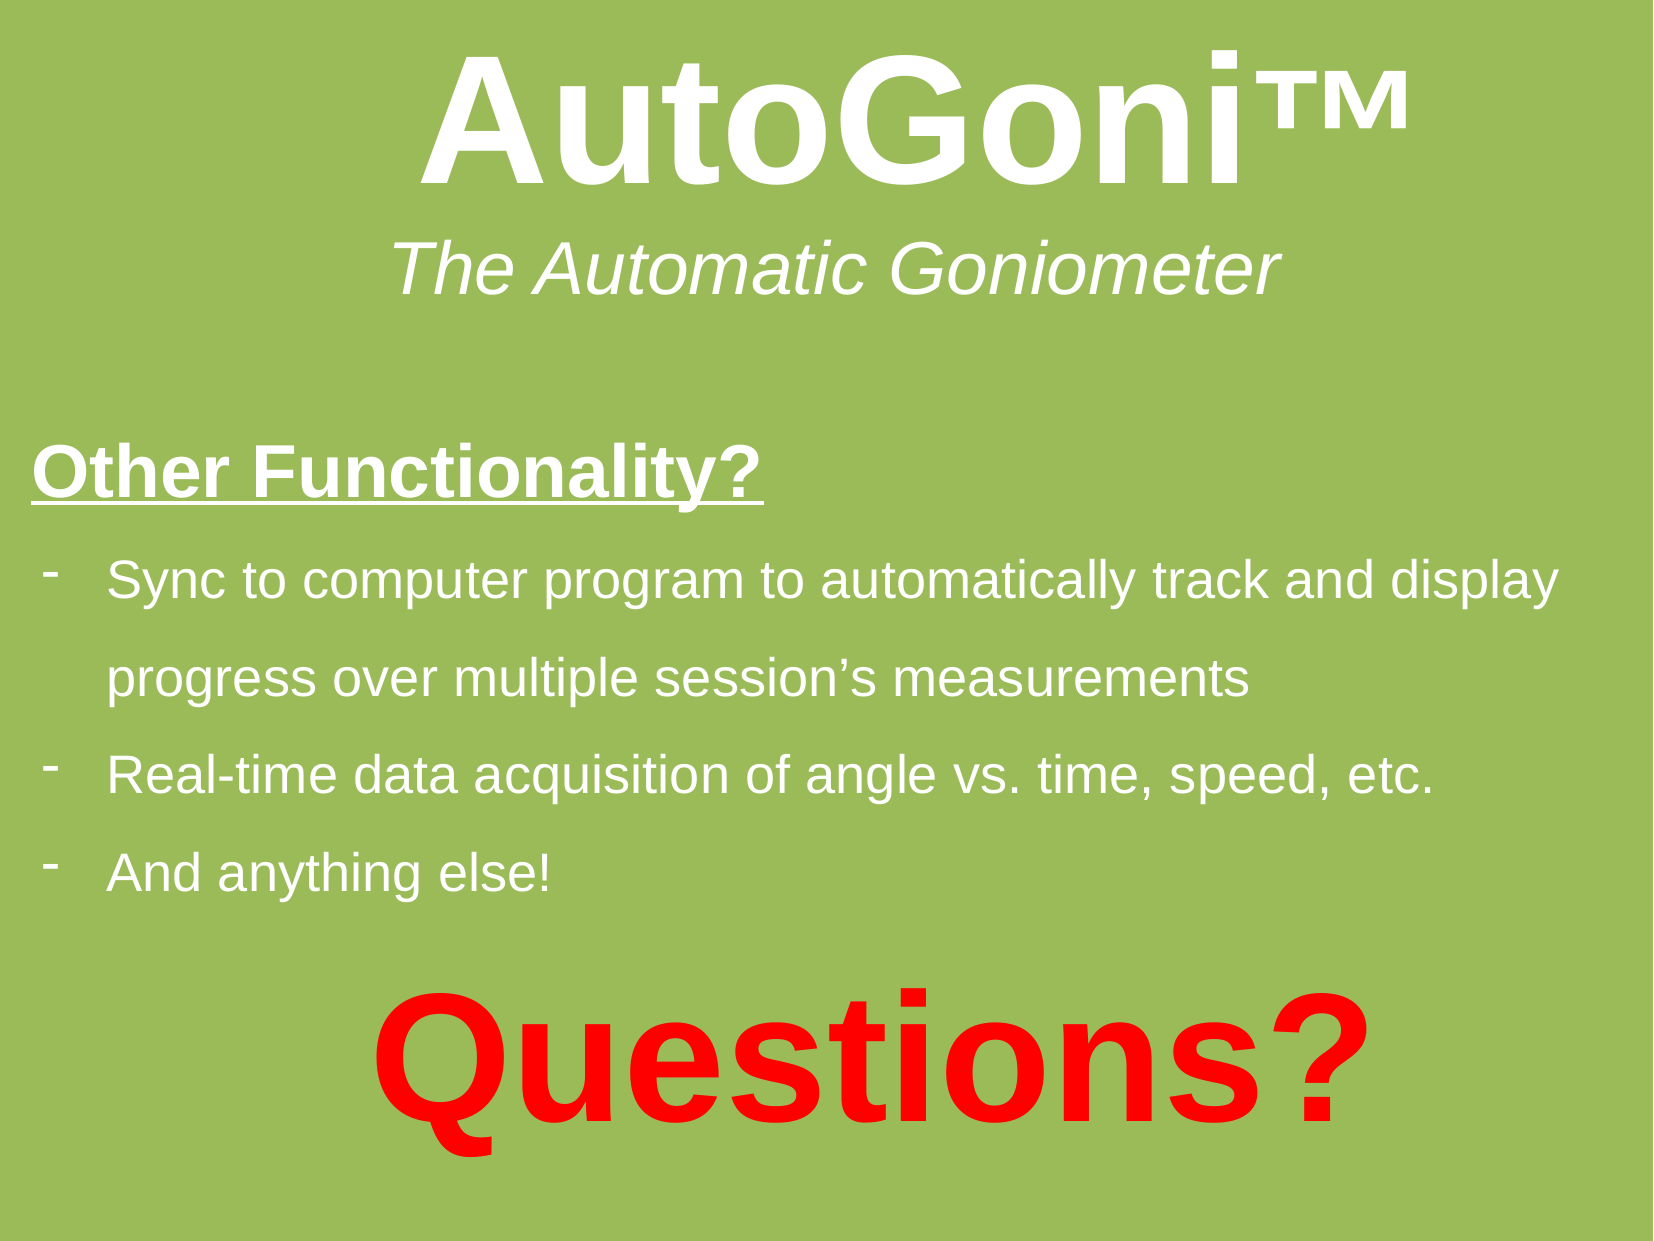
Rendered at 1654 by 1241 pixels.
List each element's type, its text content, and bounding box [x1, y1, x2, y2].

text_box Questions? [130, 842, 1618, 1241]
text_box ™ [1219, 16, 1454, 232]
text_box AutoGoni The Automatic Goniometer [15, 70, 1654, 351]
text_box AutoGoni The Automatic Goniometer [464, 78, 500, 131]
text_box Other Functionality? Sync to computer program to automatically track and display progress over multiple session’s measurements Real-time data acquisition of angle vs. time, speed, etc. And anything else! [16, 369, 1637, 925]
